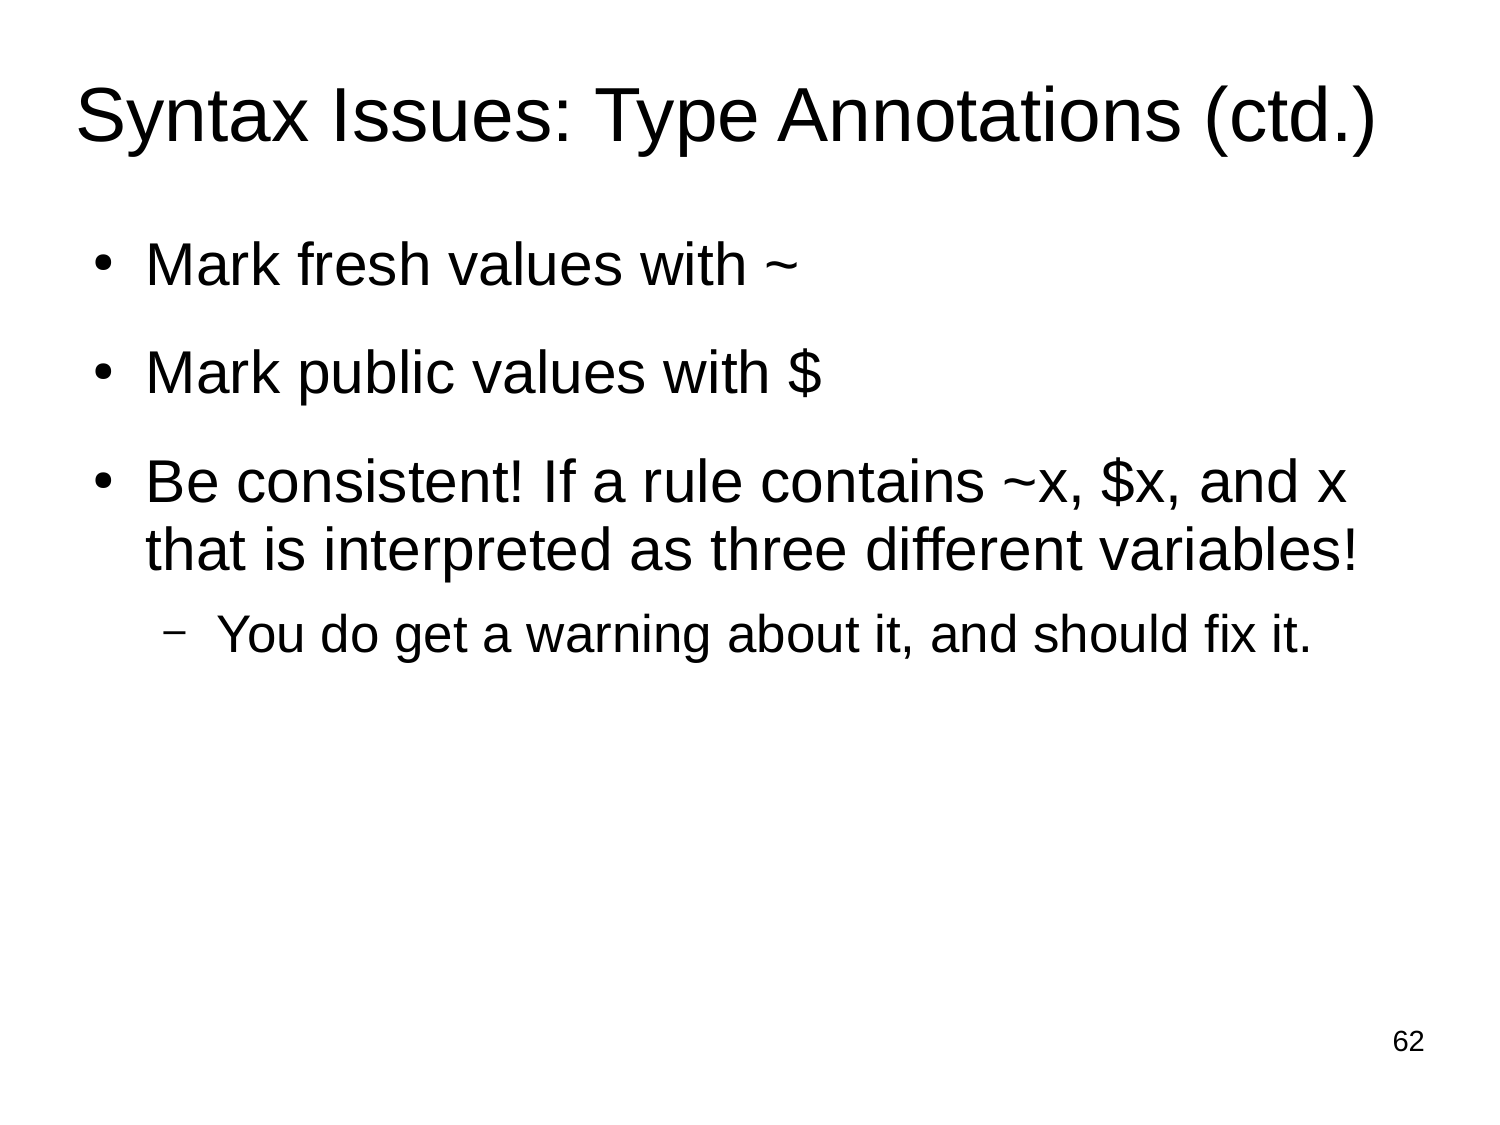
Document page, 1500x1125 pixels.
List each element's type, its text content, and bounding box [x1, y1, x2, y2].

list Mark fresh values with ~ Mark public values with $ Be consistent! If a rule contains ~x, $x, and x that is interpreted as three different variables! You do get a warning about it, and should fix it. [75, 230, 1425, 1014]
title Syntax Issues: Type Annotations (ctd.) [75, 44, 1425, 185]
